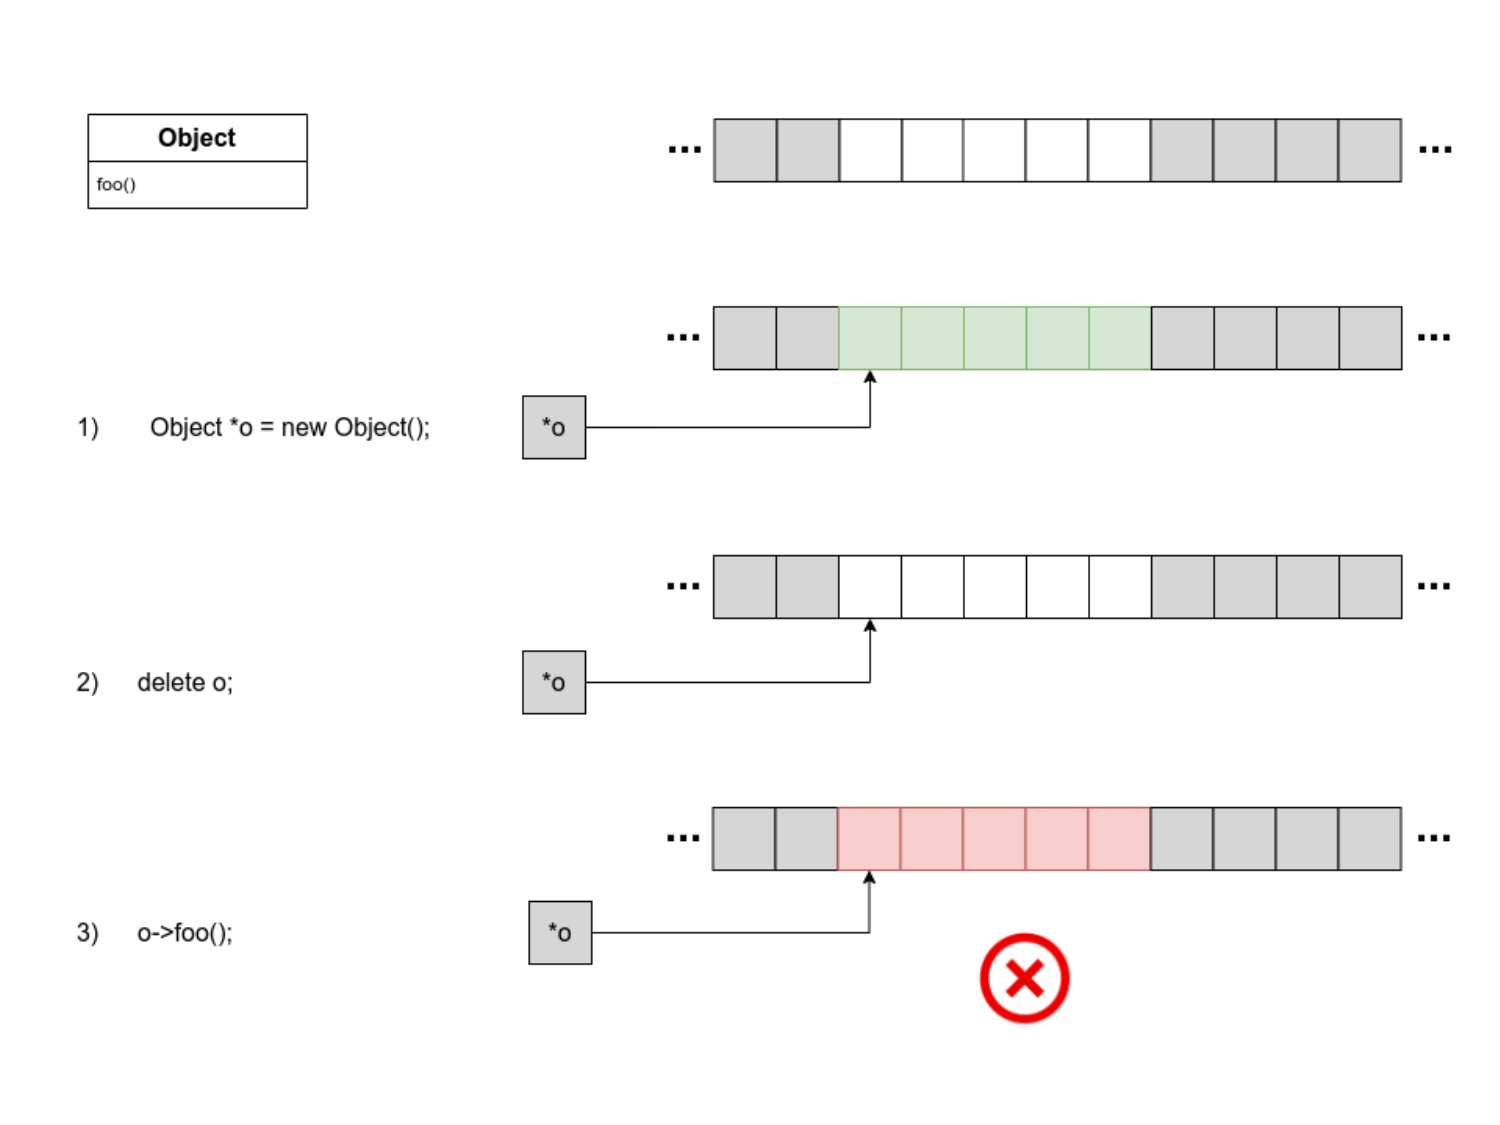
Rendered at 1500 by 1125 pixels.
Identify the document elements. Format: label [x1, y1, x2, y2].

picture [33, 103, 1467, 1034]
